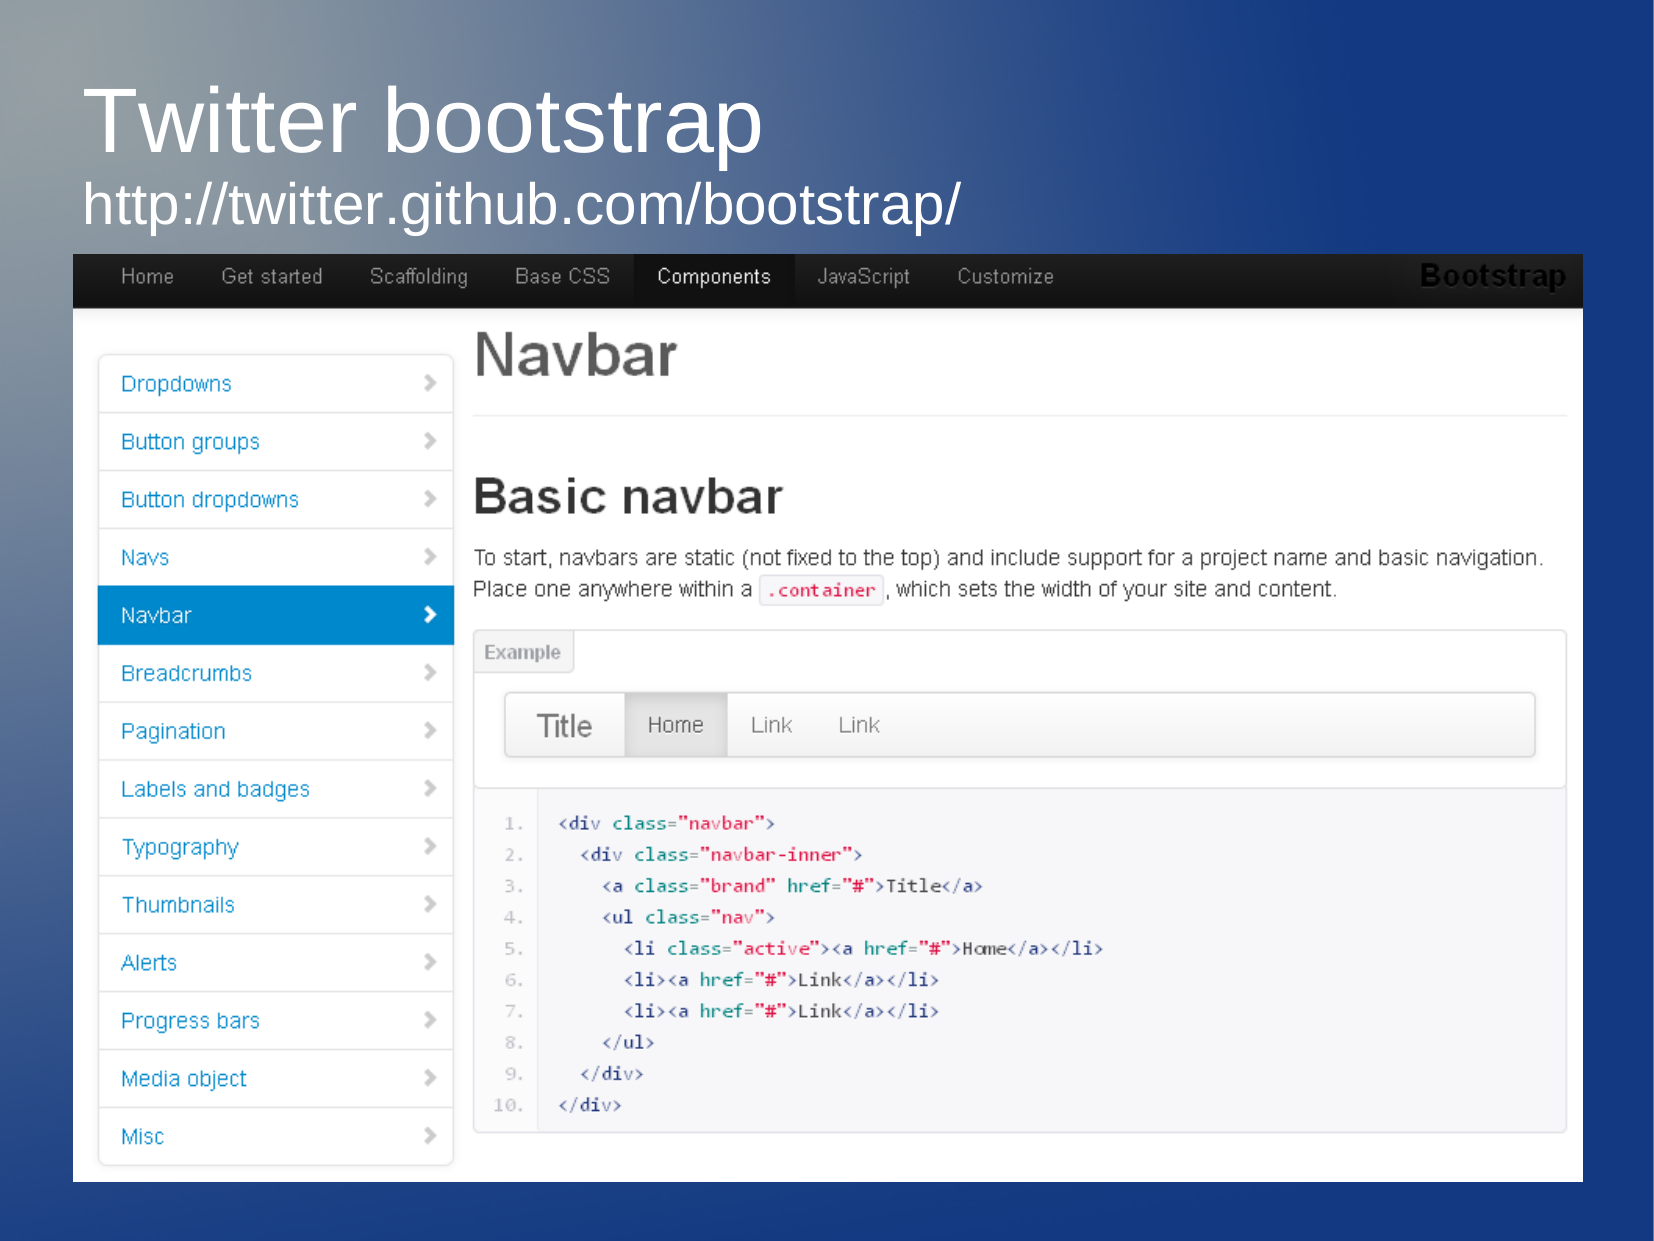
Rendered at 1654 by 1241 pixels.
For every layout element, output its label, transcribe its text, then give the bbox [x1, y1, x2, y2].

title Twitter bootstrap http://twitter.github.com/bootstrap/ [82, 49, 1571, 254]
picture [0, 0, 1654, 1241]
